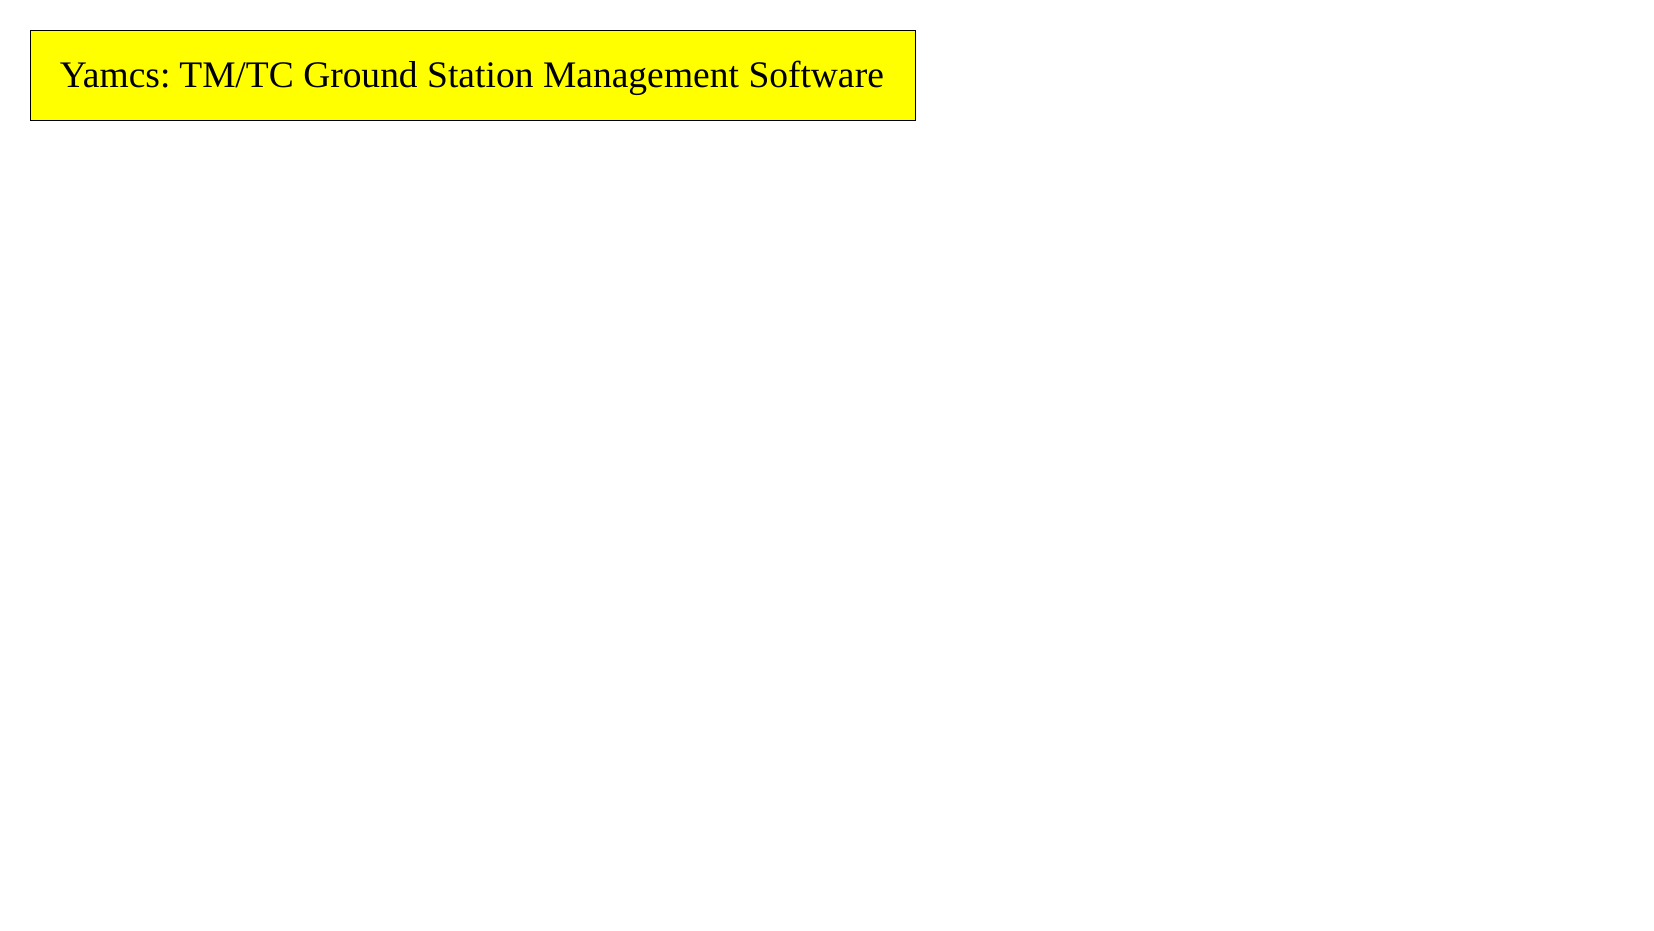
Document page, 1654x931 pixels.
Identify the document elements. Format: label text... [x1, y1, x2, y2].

text_box Yamcs: TM/TC Ground Station Management Software [30, 30, 916, 121]
